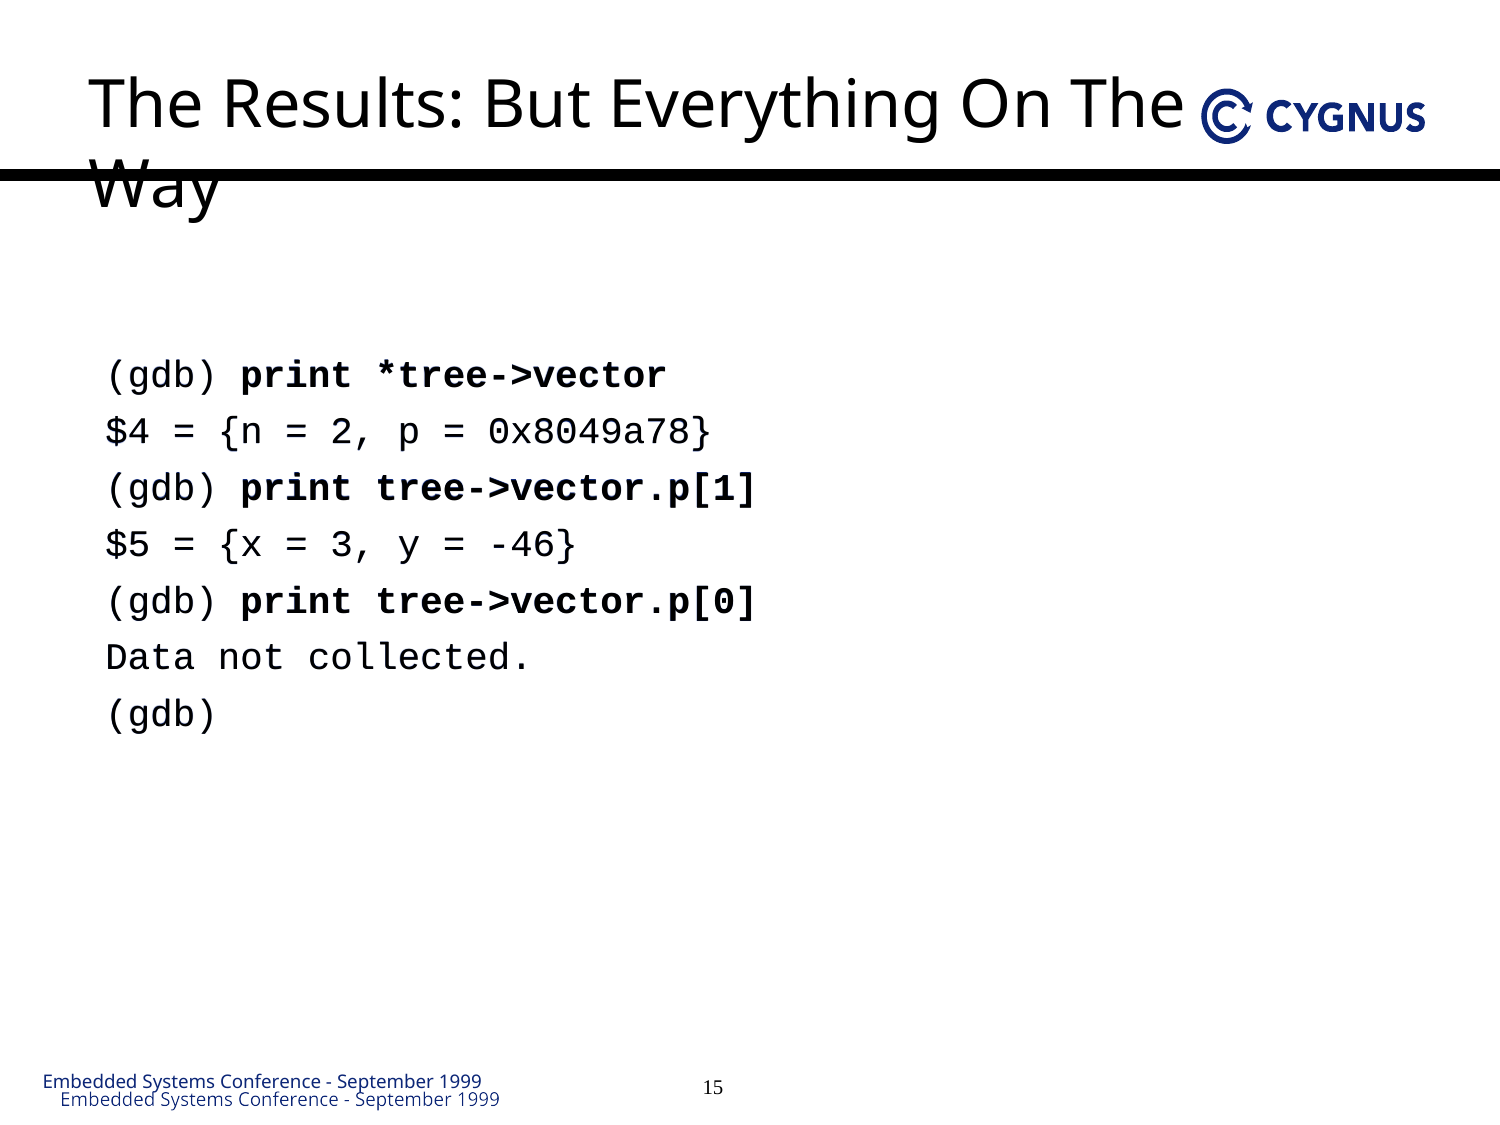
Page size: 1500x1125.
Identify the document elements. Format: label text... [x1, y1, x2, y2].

title The Results: But Everything On The Way [88, 62, 1189, 134]
list (gdb) print *tree->vector $4 = {n = 2, p = 0x8049a78} (gdb) print tree->vector.p[1] $5 = {x = 3, y = -46} (gdb) print tree->vector.p[0] Data not collected. (gdb) [105, 345, 1395, 745]
